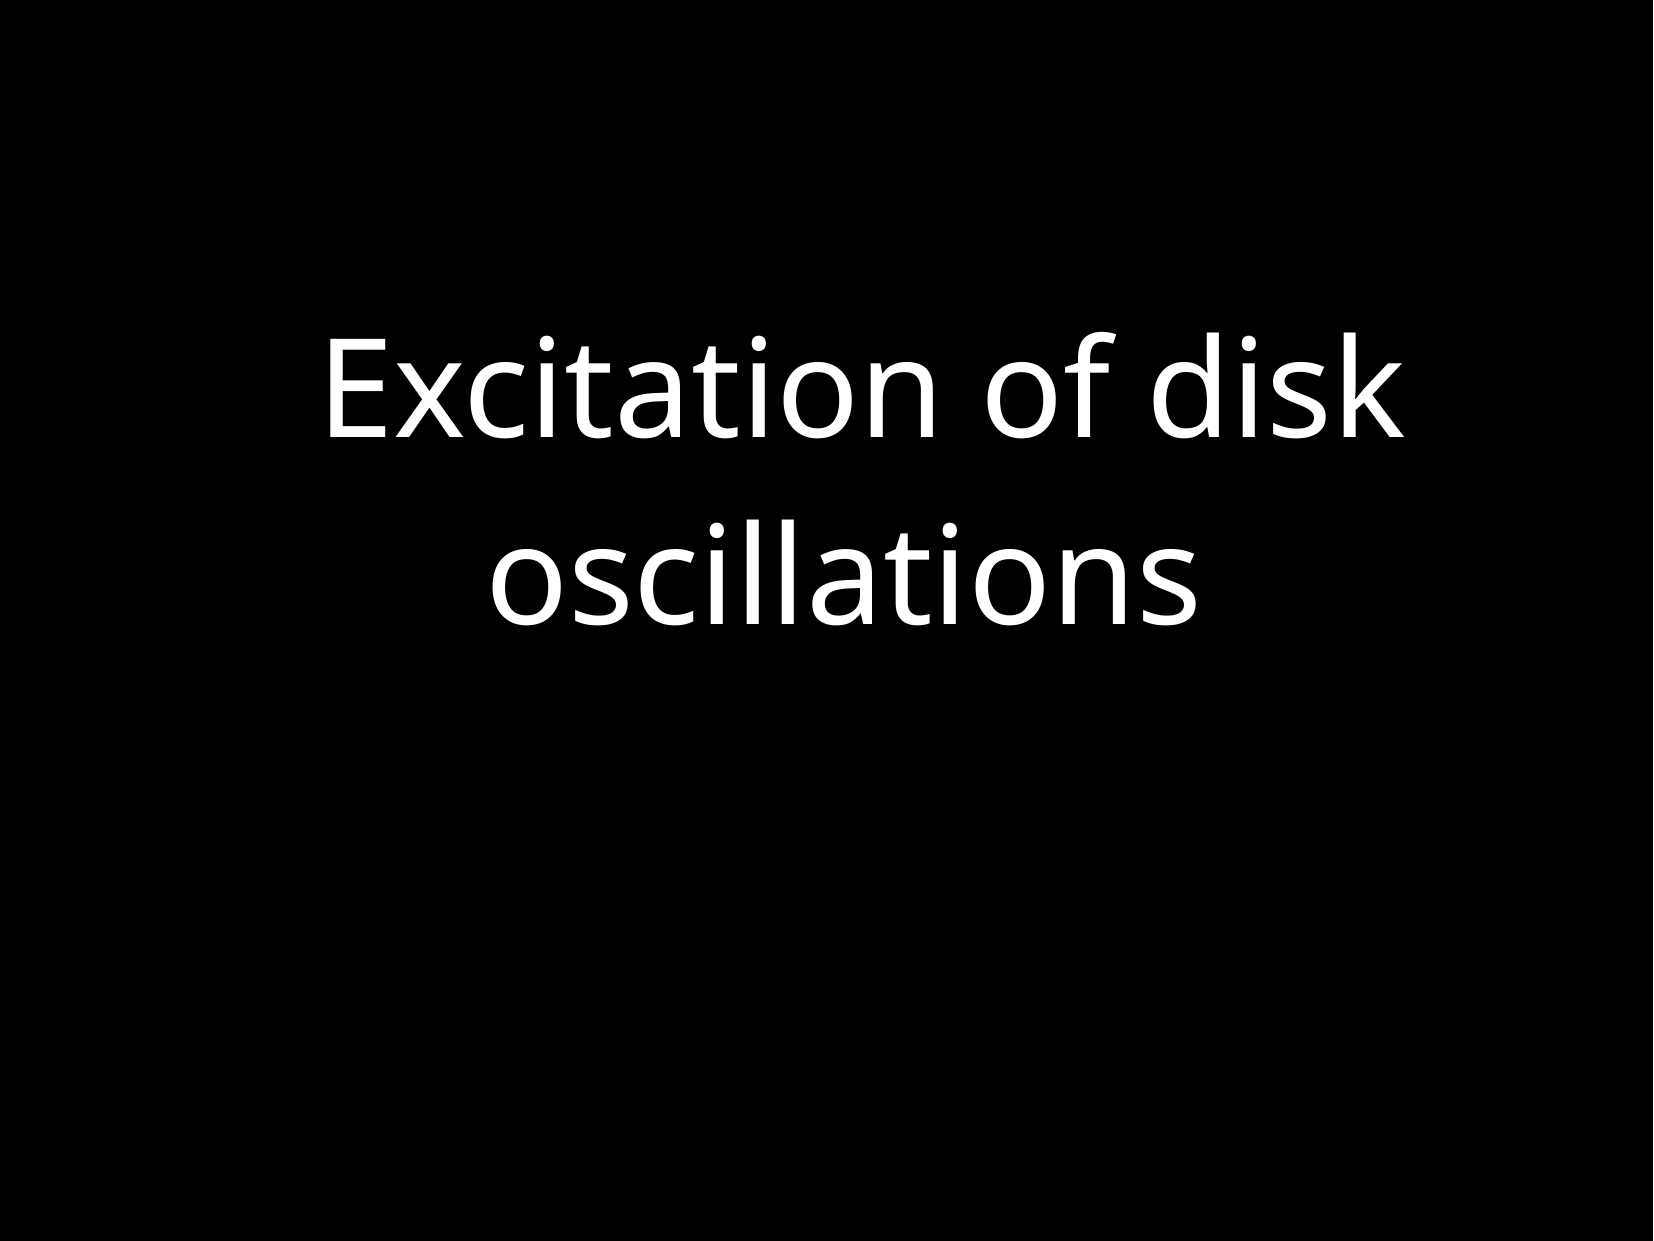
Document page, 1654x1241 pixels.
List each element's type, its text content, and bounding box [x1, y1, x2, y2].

list Excitation of disk oscillations [82, 290, 1571, 1010]
